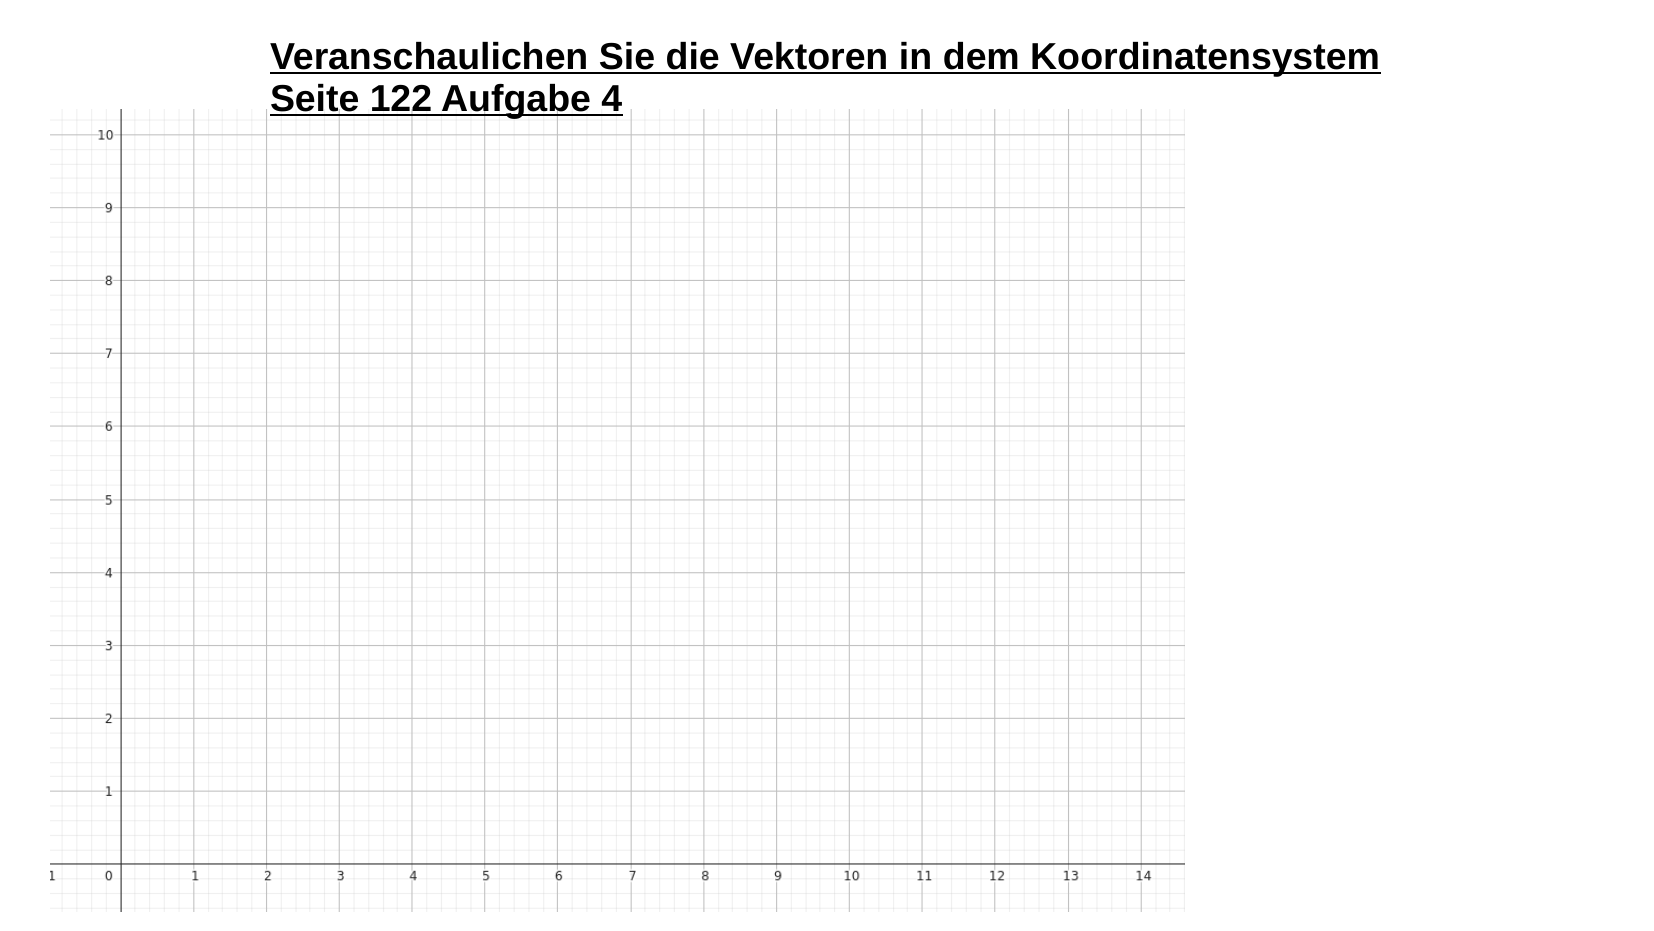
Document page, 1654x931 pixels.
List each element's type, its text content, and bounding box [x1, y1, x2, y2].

picture [50, 109, 1185, 912]
text_box Veranschaulichen Sie die Vektoren in dem Koordinatensystem Seite 122 Aufgabe 4 [255, 28, 1574, 206]
